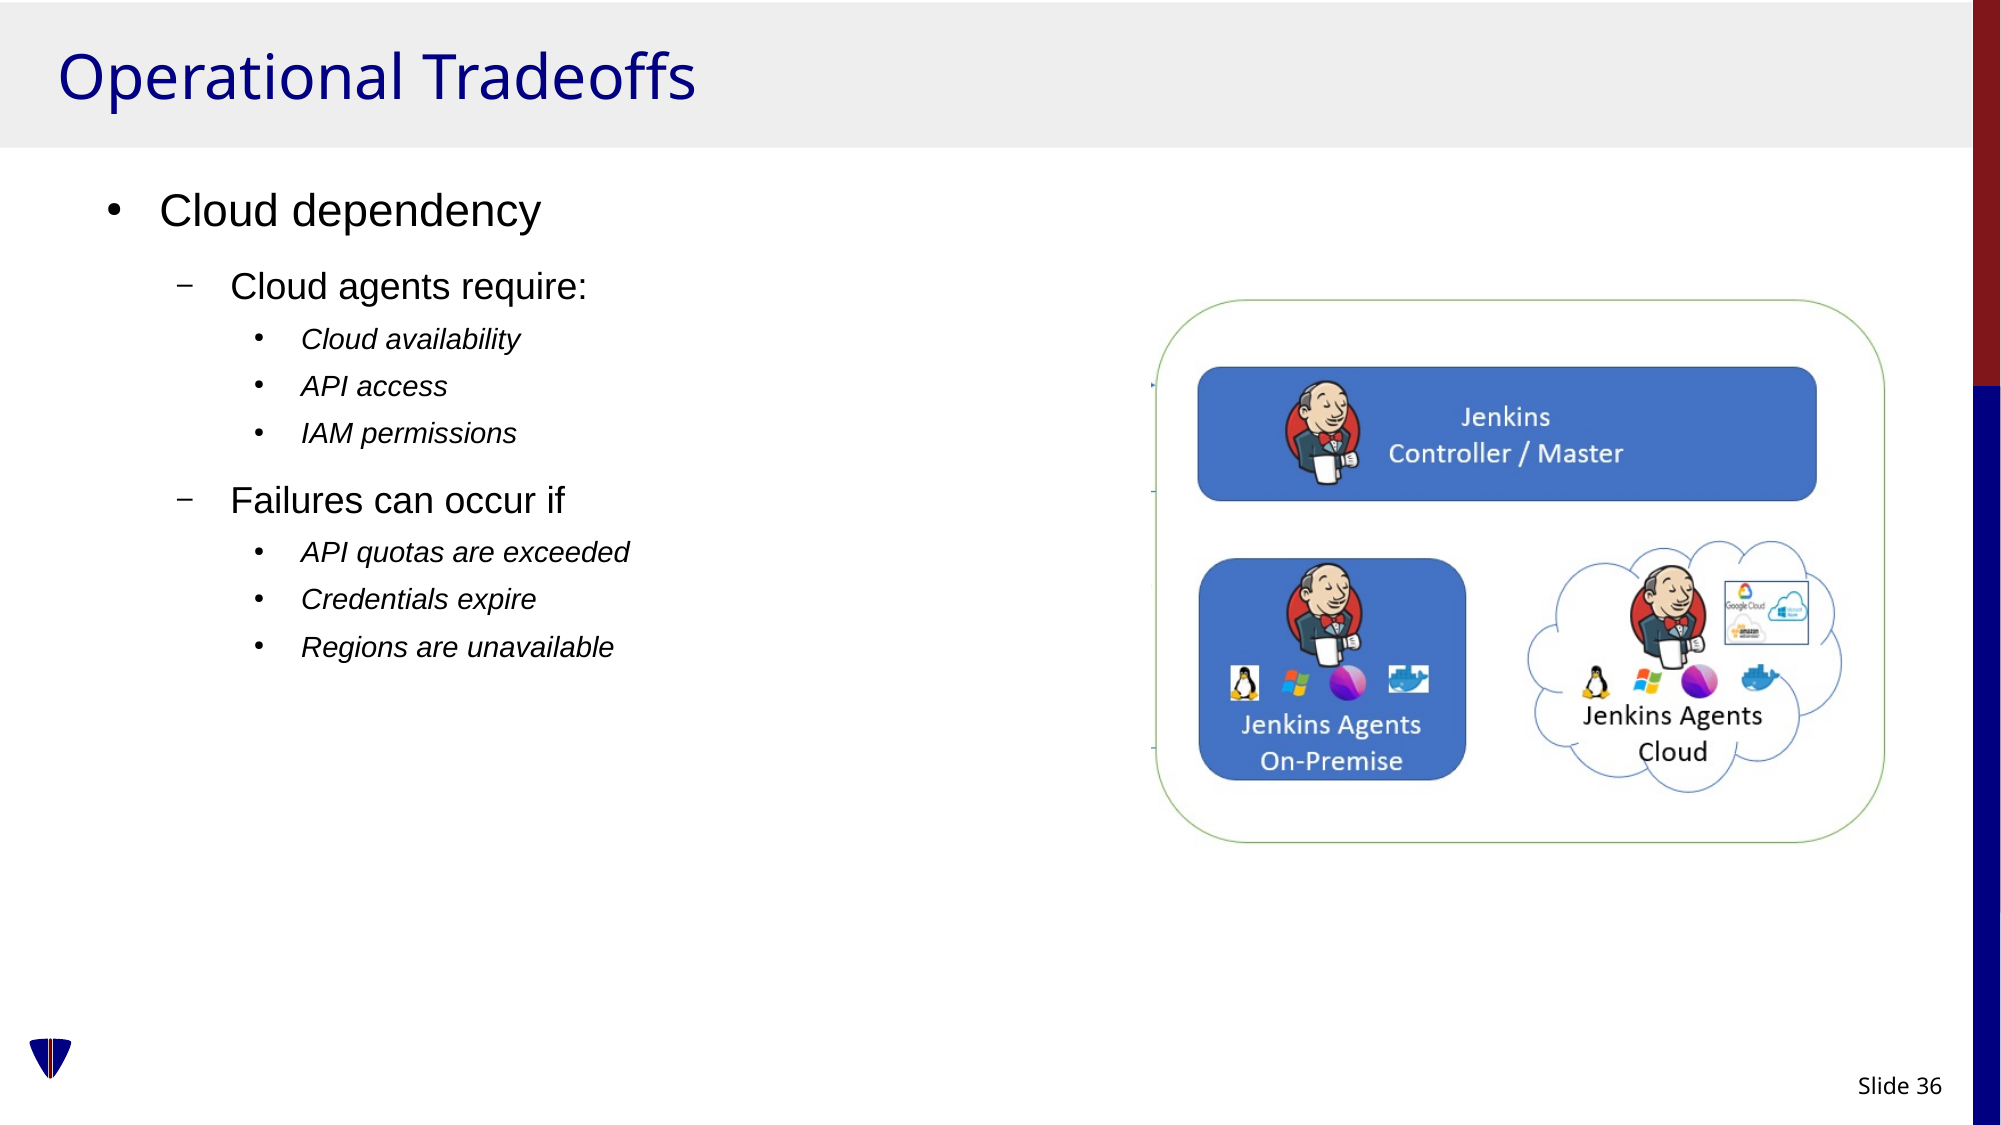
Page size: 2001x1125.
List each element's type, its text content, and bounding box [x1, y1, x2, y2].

title Operational Tradeoffs [0, 2, 1973, 148]
picture [1151, 295, 1892, 850]
list Cloud dependency Cloud agents require: Cloud availability API access IAM permissions Failures can occur if API quotas are exceeded Credentials expire Regions are unavailable [88, 177, 1123, 1034]
